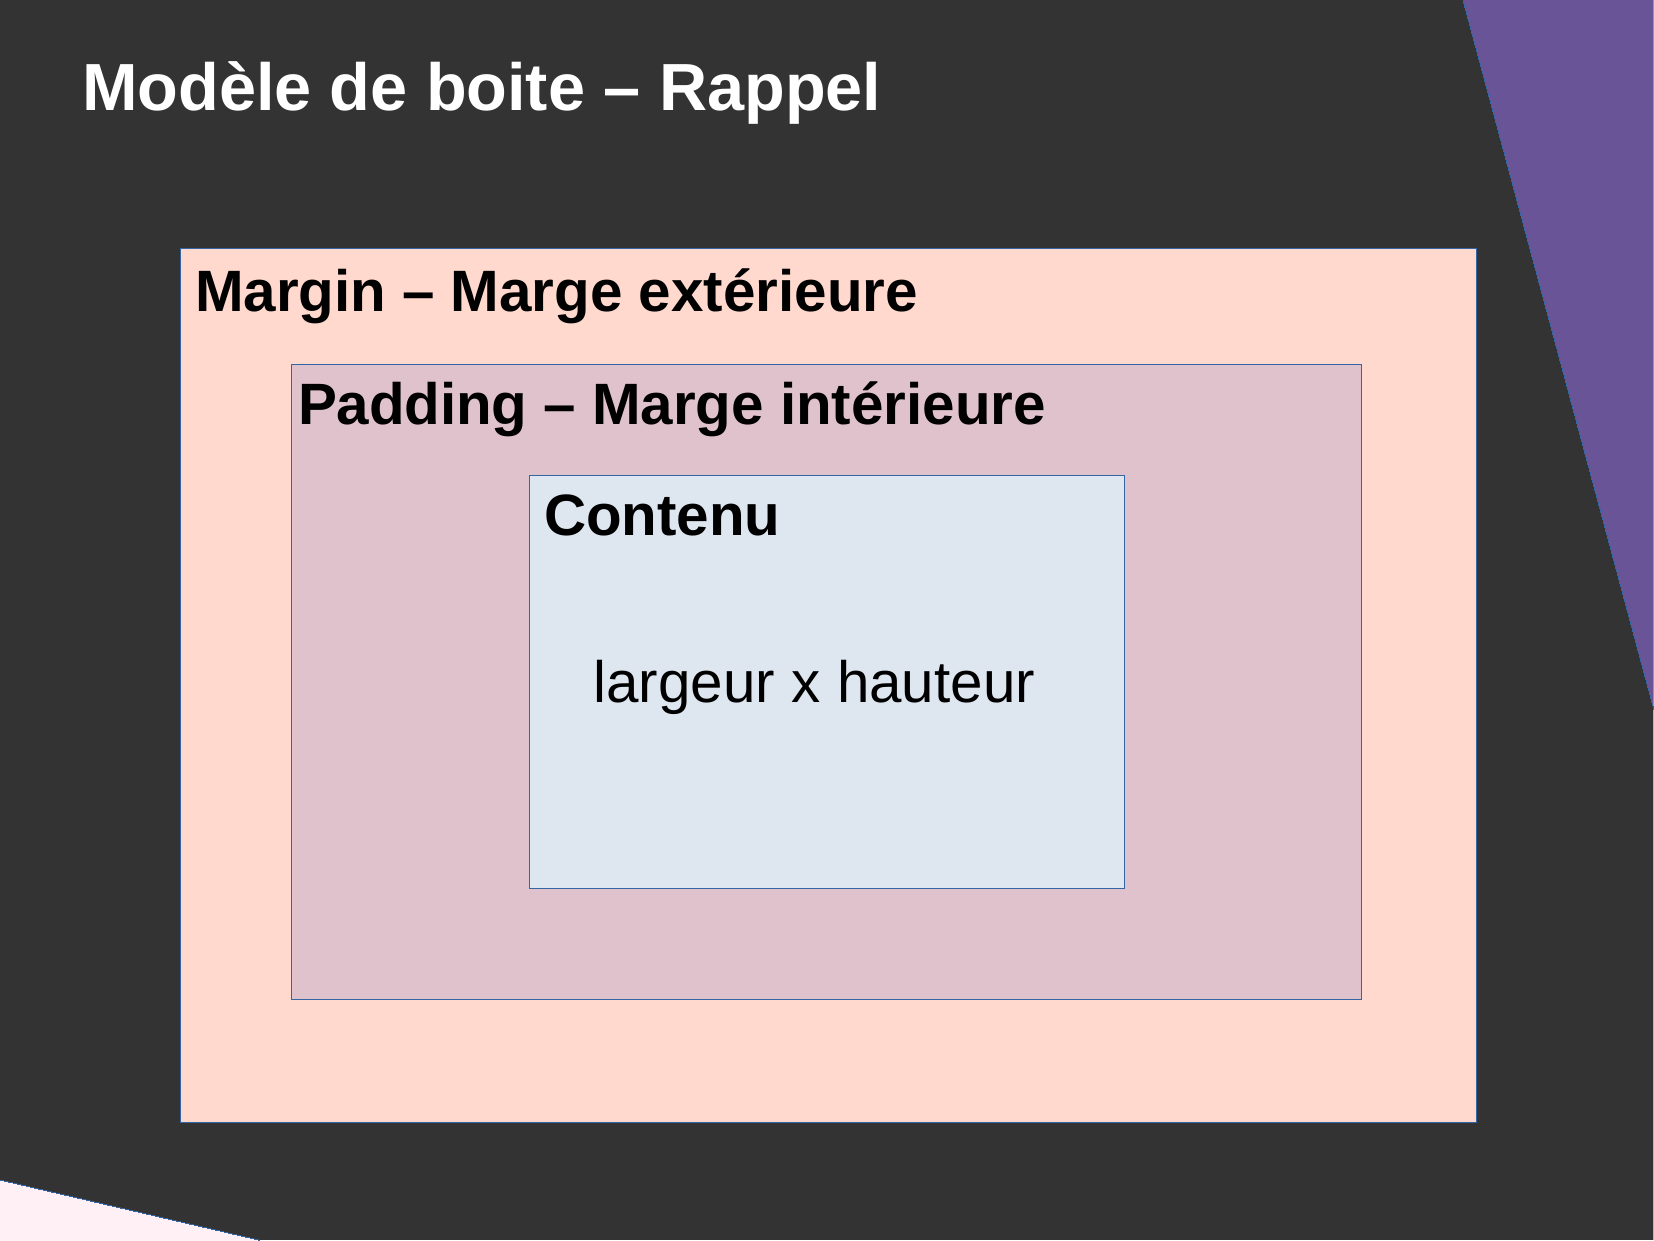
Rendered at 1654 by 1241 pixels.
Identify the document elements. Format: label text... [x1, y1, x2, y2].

text_box Padding – Marge intérieure [283, 364, 1276, 445]
text_box [180, 248, 1477, 1123]
text_box Contenu [529, 475, 1512, 565]
text_box largeur x hauteur [578, 642, 1075, 723]
title Modèle de boite – Rappel [82, 49, 1571, 130]
text_box [0, 1179, 264, 1241]
text_box Margin – Marge extérieure [180, 250, 1173, 331]
text_box [1463, 0, 1654, 710]
